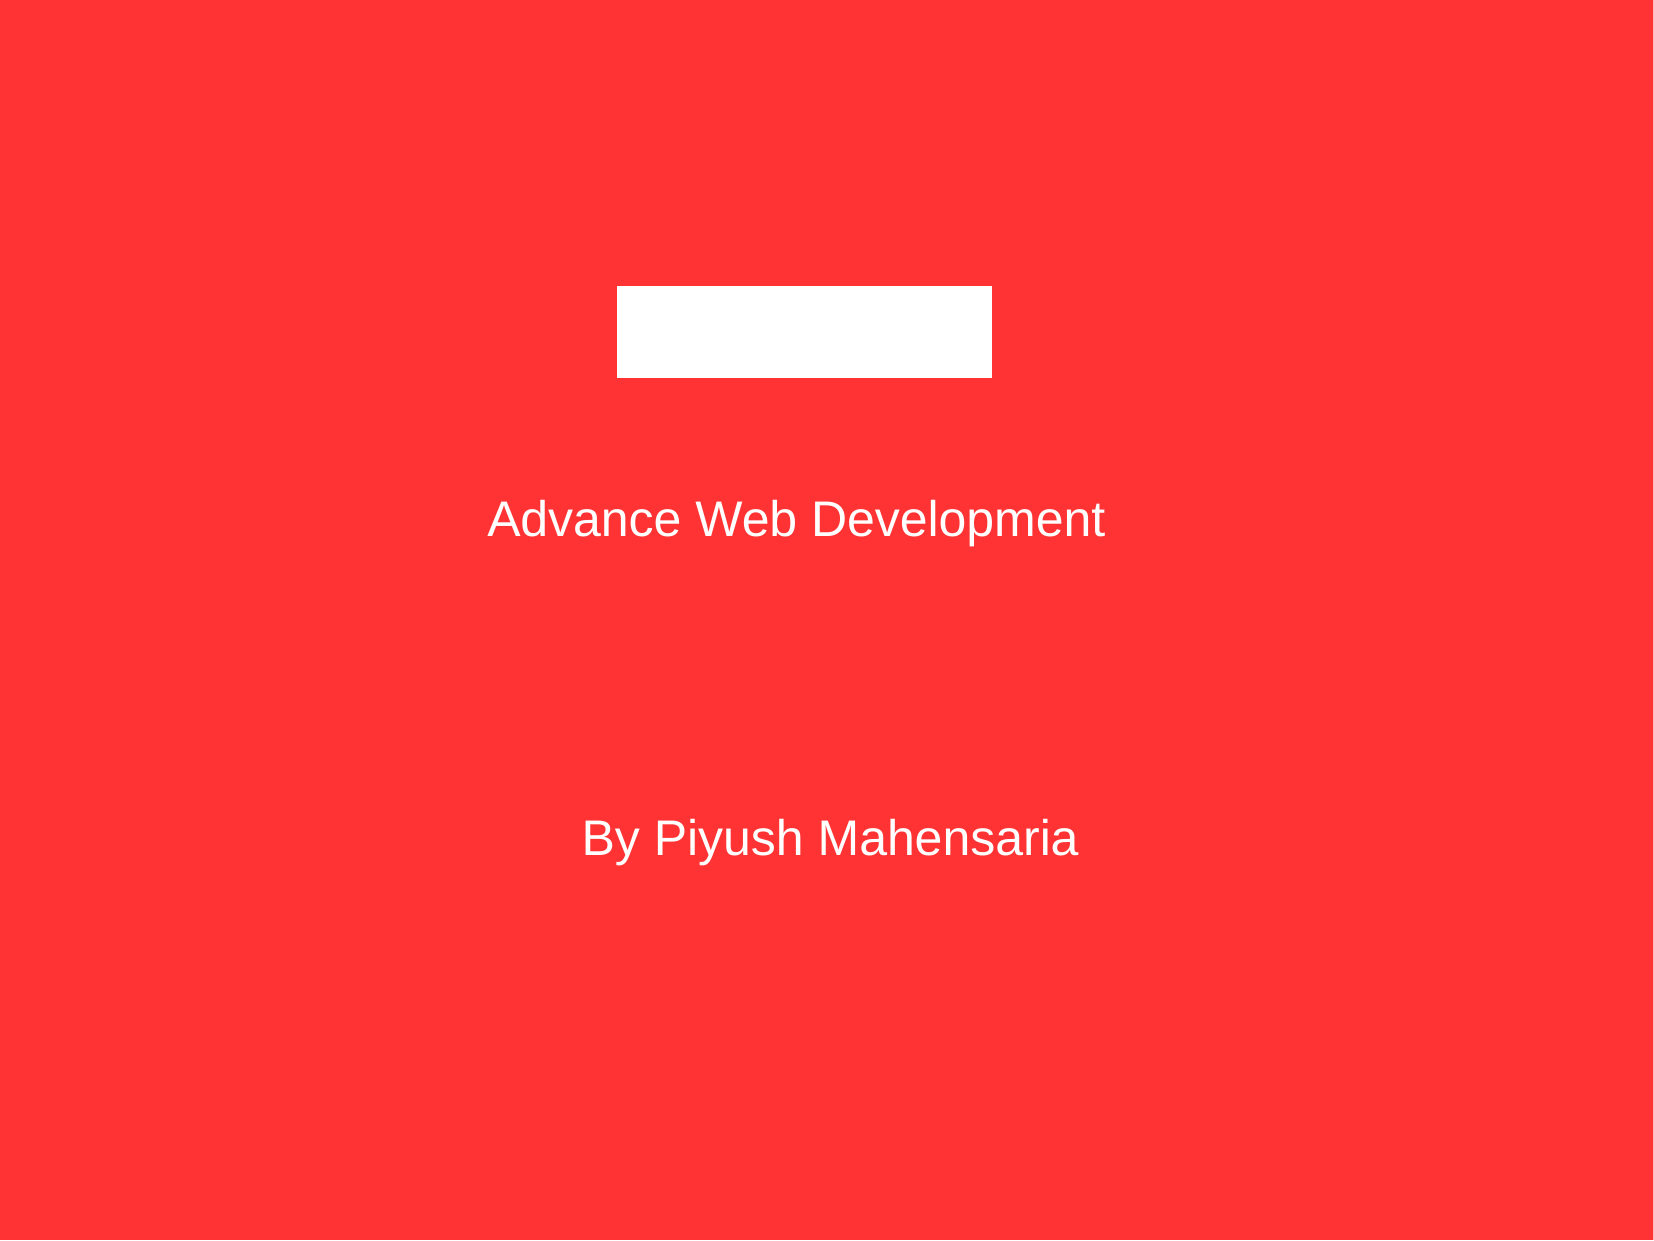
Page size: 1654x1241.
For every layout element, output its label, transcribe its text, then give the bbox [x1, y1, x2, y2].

picture [617, 286, 993, 378]
text_box Advance Web Development [472, 484, 1134, 556]
text_box By Piyush Mahensaria [566, 803, 1099, 875]
